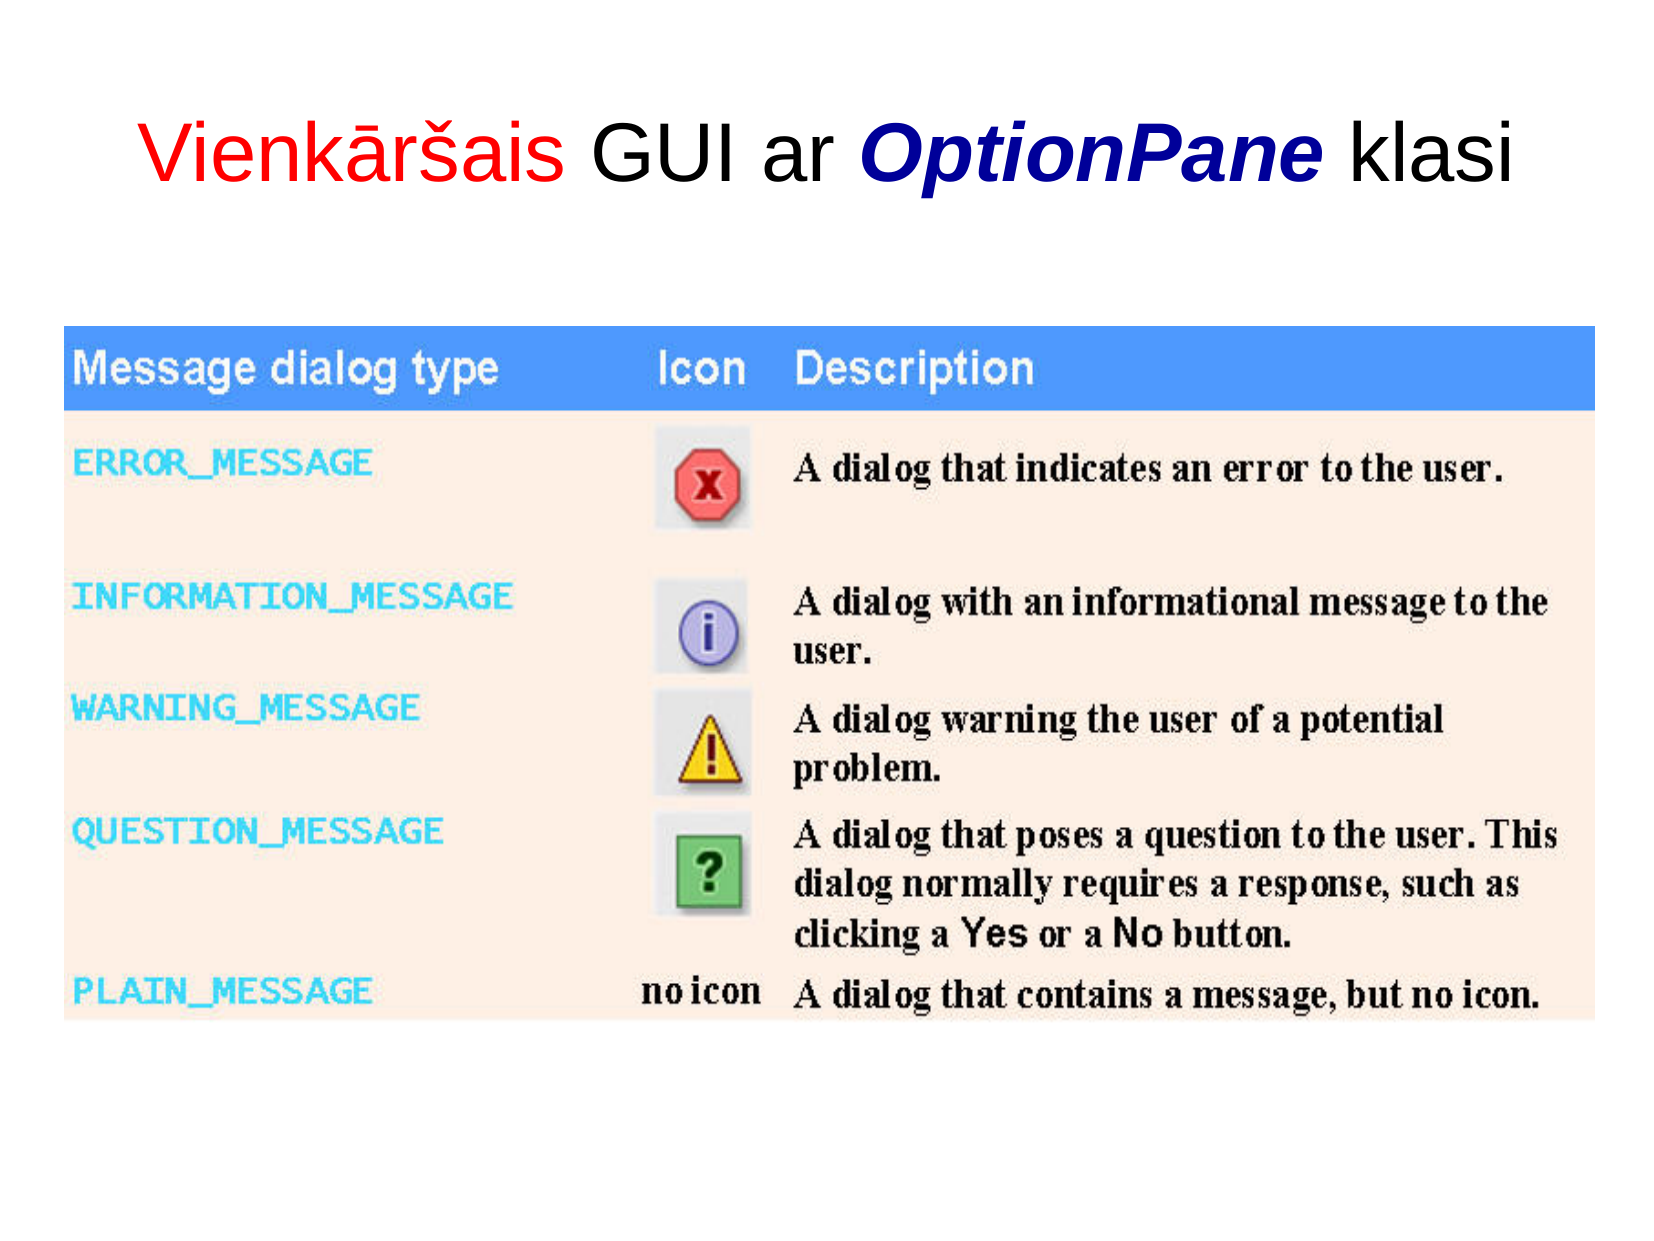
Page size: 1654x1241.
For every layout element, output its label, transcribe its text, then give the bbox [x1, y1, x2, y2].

title Vienkāršais GUI ar OptionPane klasi [82, 49, 1571, 257]
picture [64, 326, 1595, 1065]
